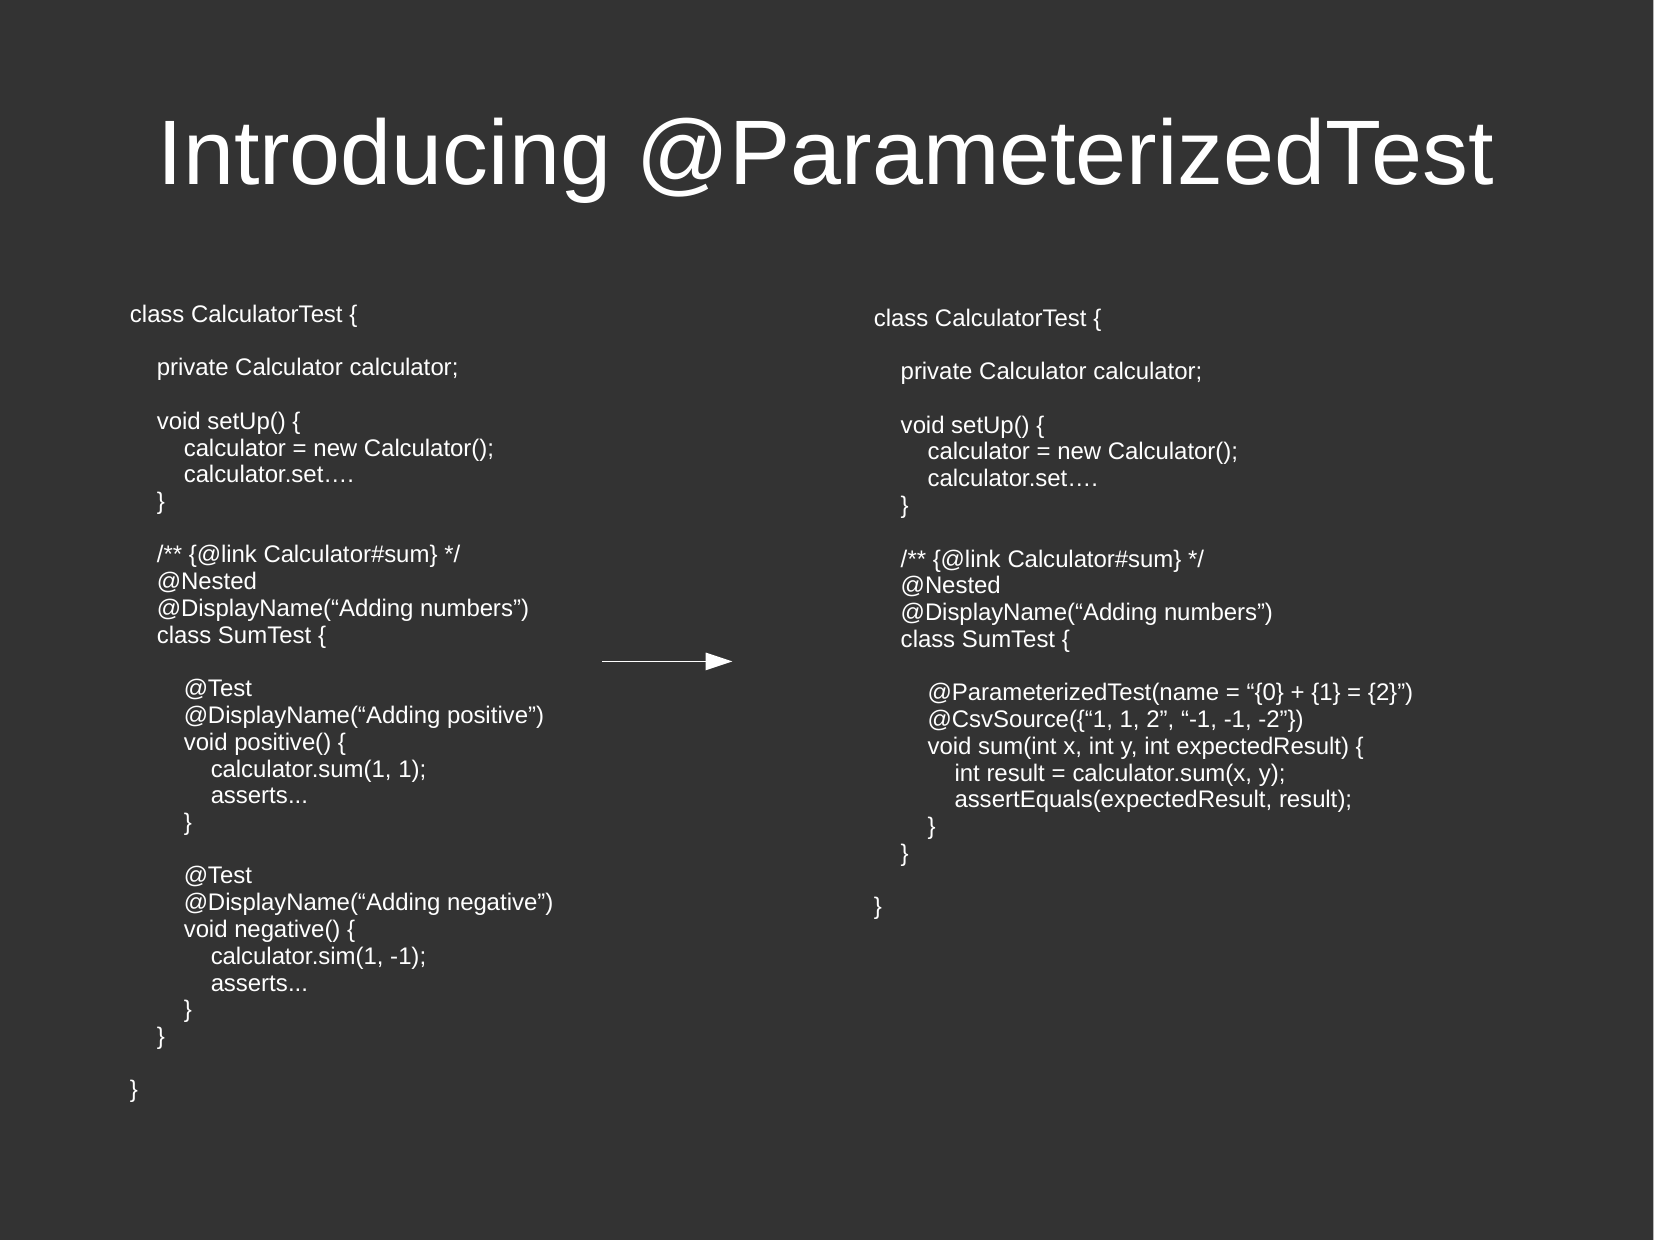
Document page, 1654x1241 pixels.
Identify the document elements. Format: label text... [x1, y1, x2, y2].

title Introducing @ParameterizedTest [82, 49, 1571, 257]
text_box class CalculatorTest { private Calculator calculator; void setUp() { calculator = new Calculator(); calculator.set…. } /** {@link Calculator#sum} */ @Nested @DisplayName(“Adding numbers”) class SumTest { @Test @DisplayName(“Adding positive”) void positive() { calculator.sum(1, 1); asserts... } @Test @DisplayName(“Adding negative”) void negative() { calculator.sim(1, -1); asserts... } } } [59, 300, 670, 1241]
text_box class CalculatorTest { private Calculator calculator; void setUp() { calculator = new Calculator(); calculator.set…. } /** {@link Calculator#sum} */ @Nested @DisplayName(“Adding numbers”) class SumTest { @ParameterizedTest(name = “{0} + {1} = {2}”) @CsvSource({“1, 1, 2”, “-1, -1, -2”}) void sum(int x, int y, int expectedResult) { int result = calculator.sum(x, y); assertEquals(expectedResult, result); } } } [803, 304, 1493, 1123]
